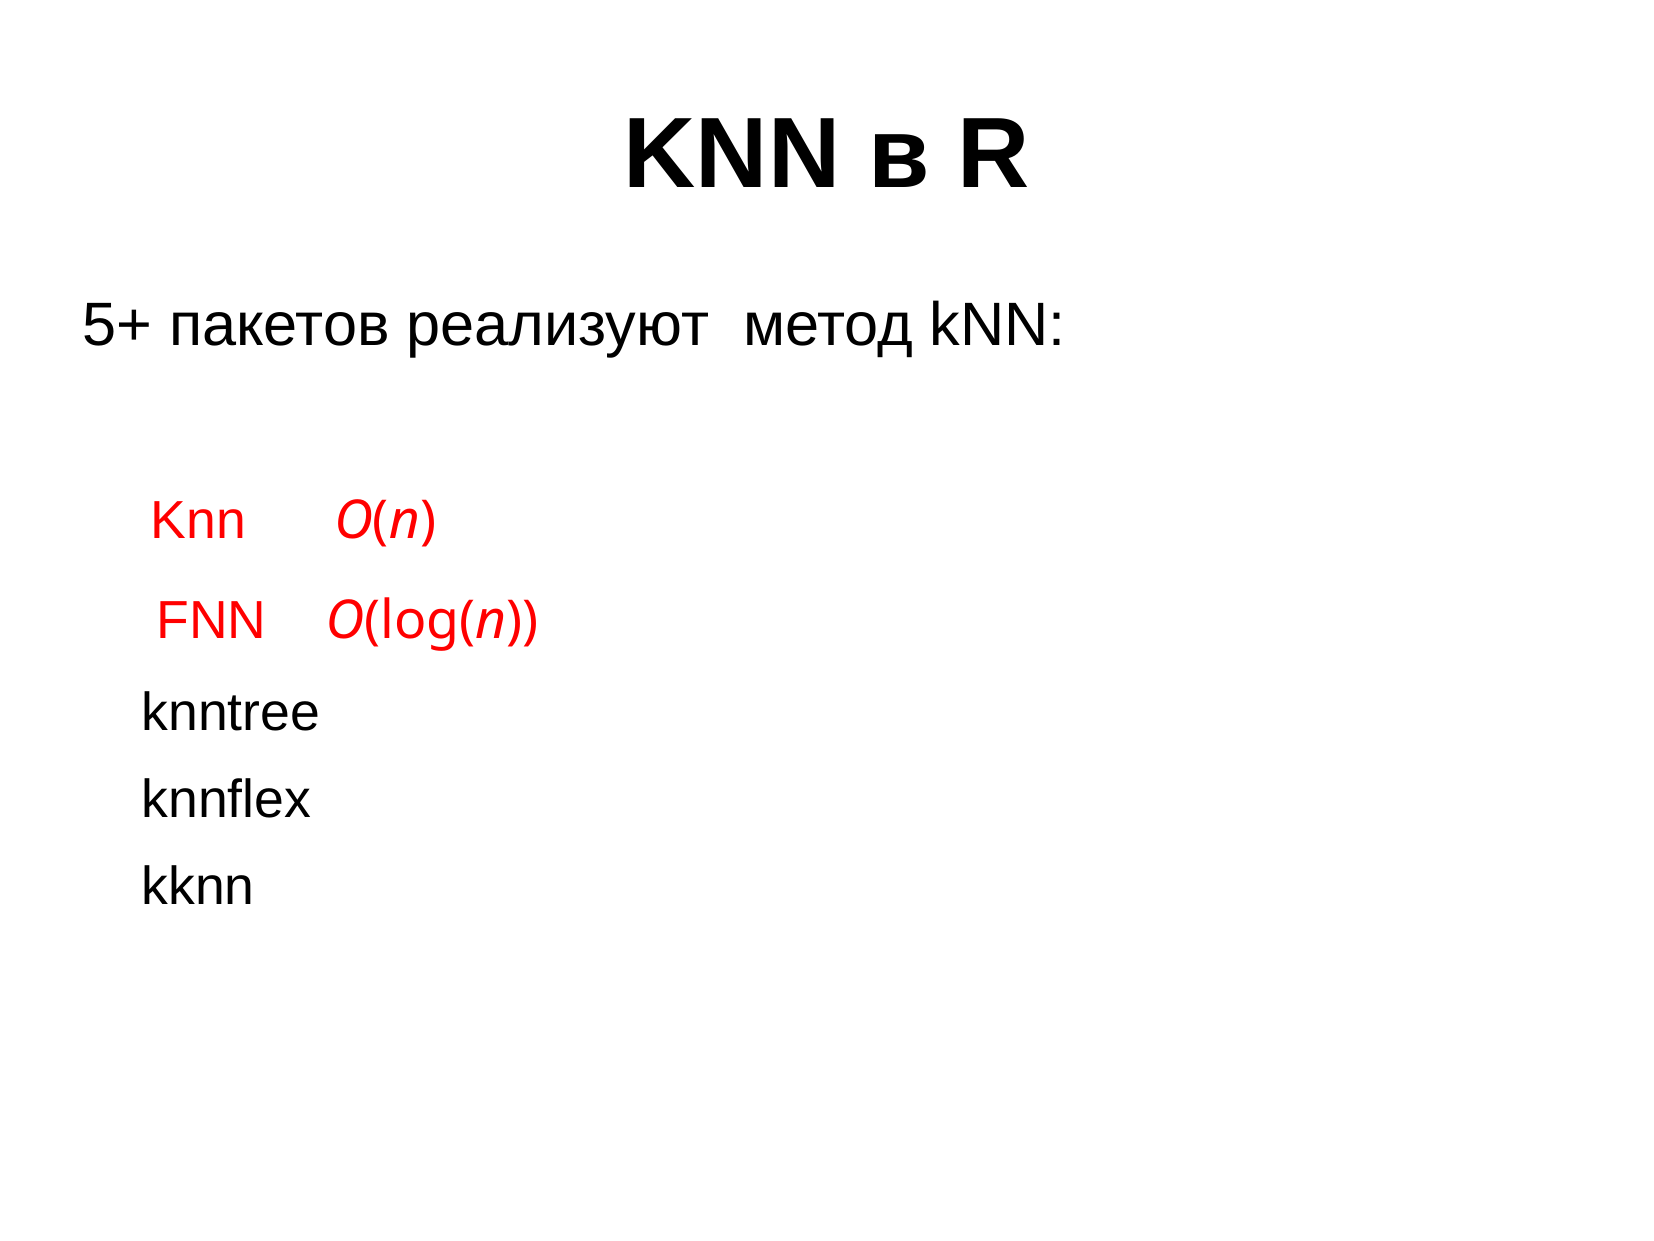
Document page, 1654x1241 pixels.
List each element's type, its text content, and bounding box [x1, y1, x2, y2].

title KNN в R [82, 49, 1571, 257]
list 5+ пакетов реализуют метод kNN: Knn O(n) FNN O(log(n)) knntree knnflex kknn [82, 290, 1571, 1010]
